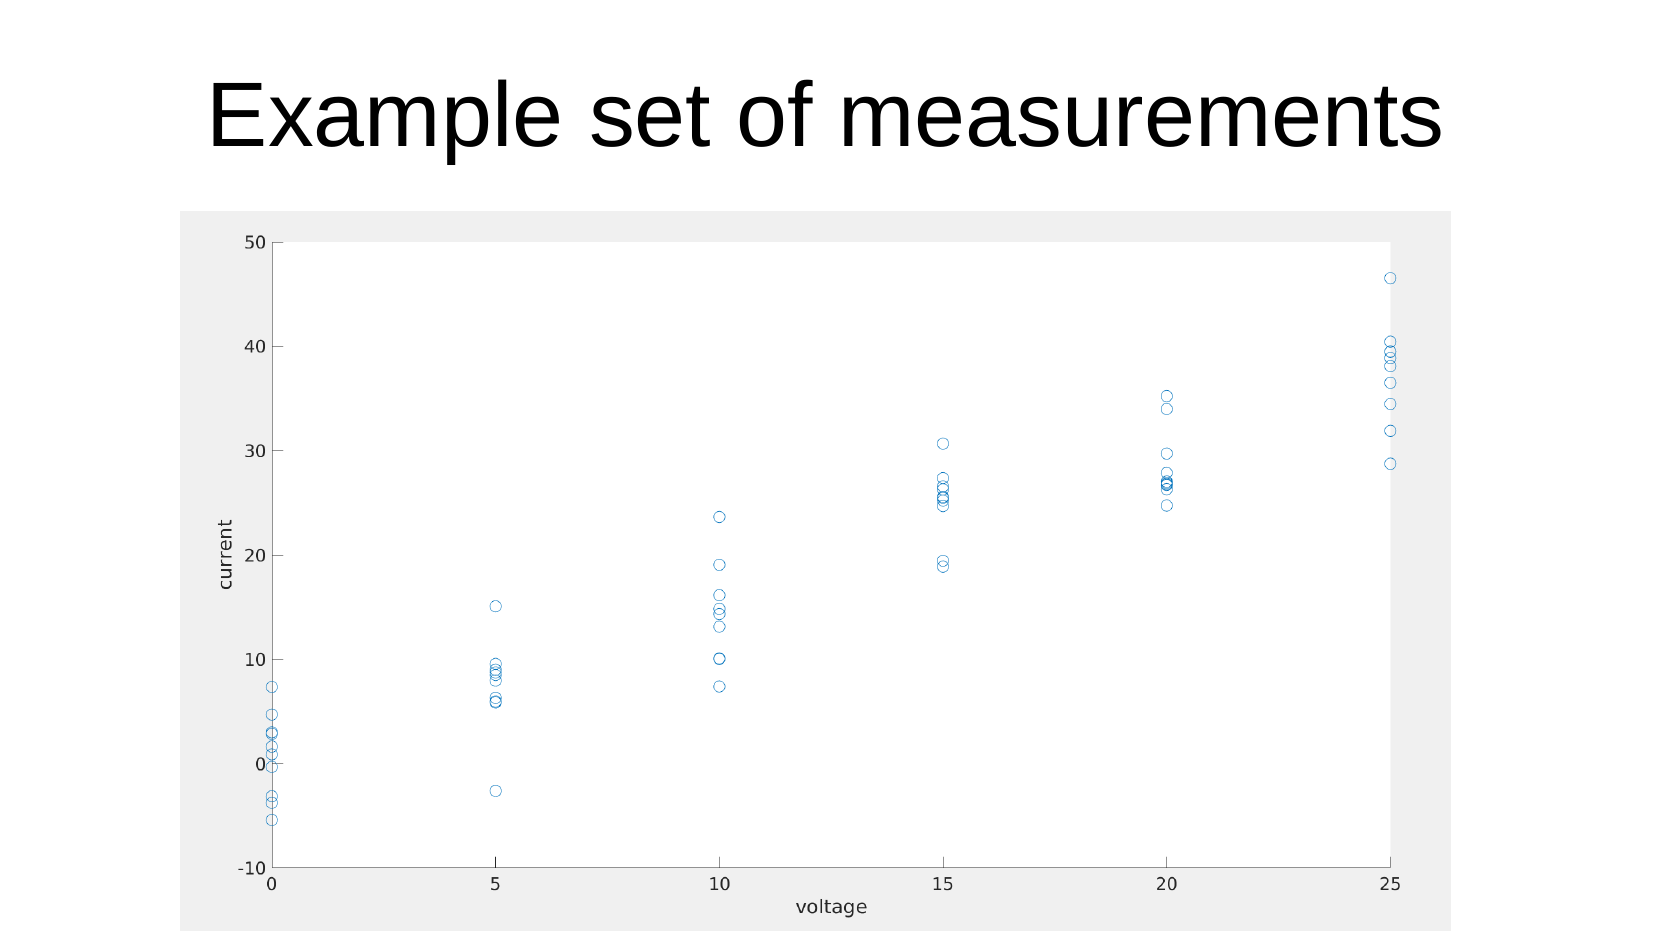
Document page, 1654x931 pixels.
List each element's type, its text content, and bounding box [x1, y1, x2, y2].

picture [180, 211, 1451, 931]
title Example set of measurements [82, 37, 1571, 193]
